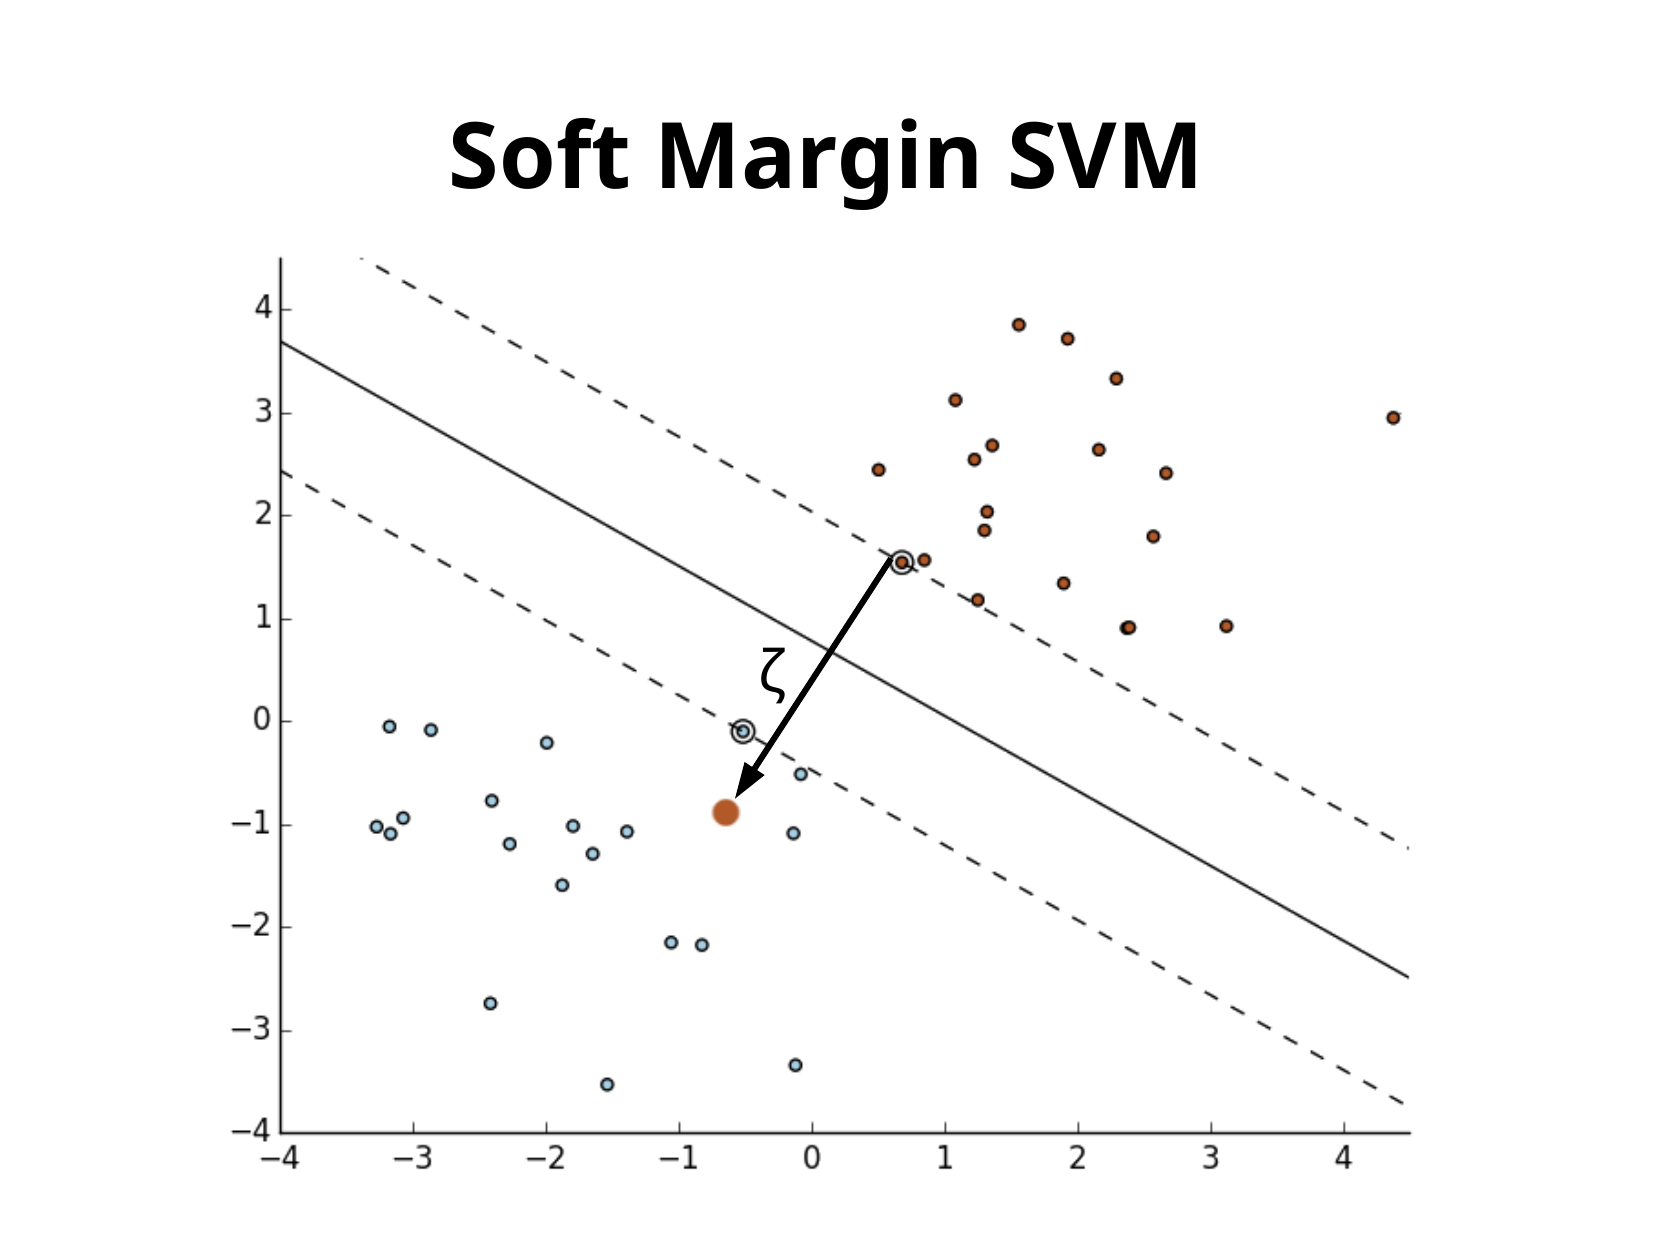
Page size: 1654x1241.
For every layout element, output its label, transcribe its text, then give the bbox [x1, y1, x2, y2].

text_box ζ [743, 622, 931, 736]
title Soft Margin SVM [82, 49, 1571, 257]
picture [98, 257, 1555, 1241]
